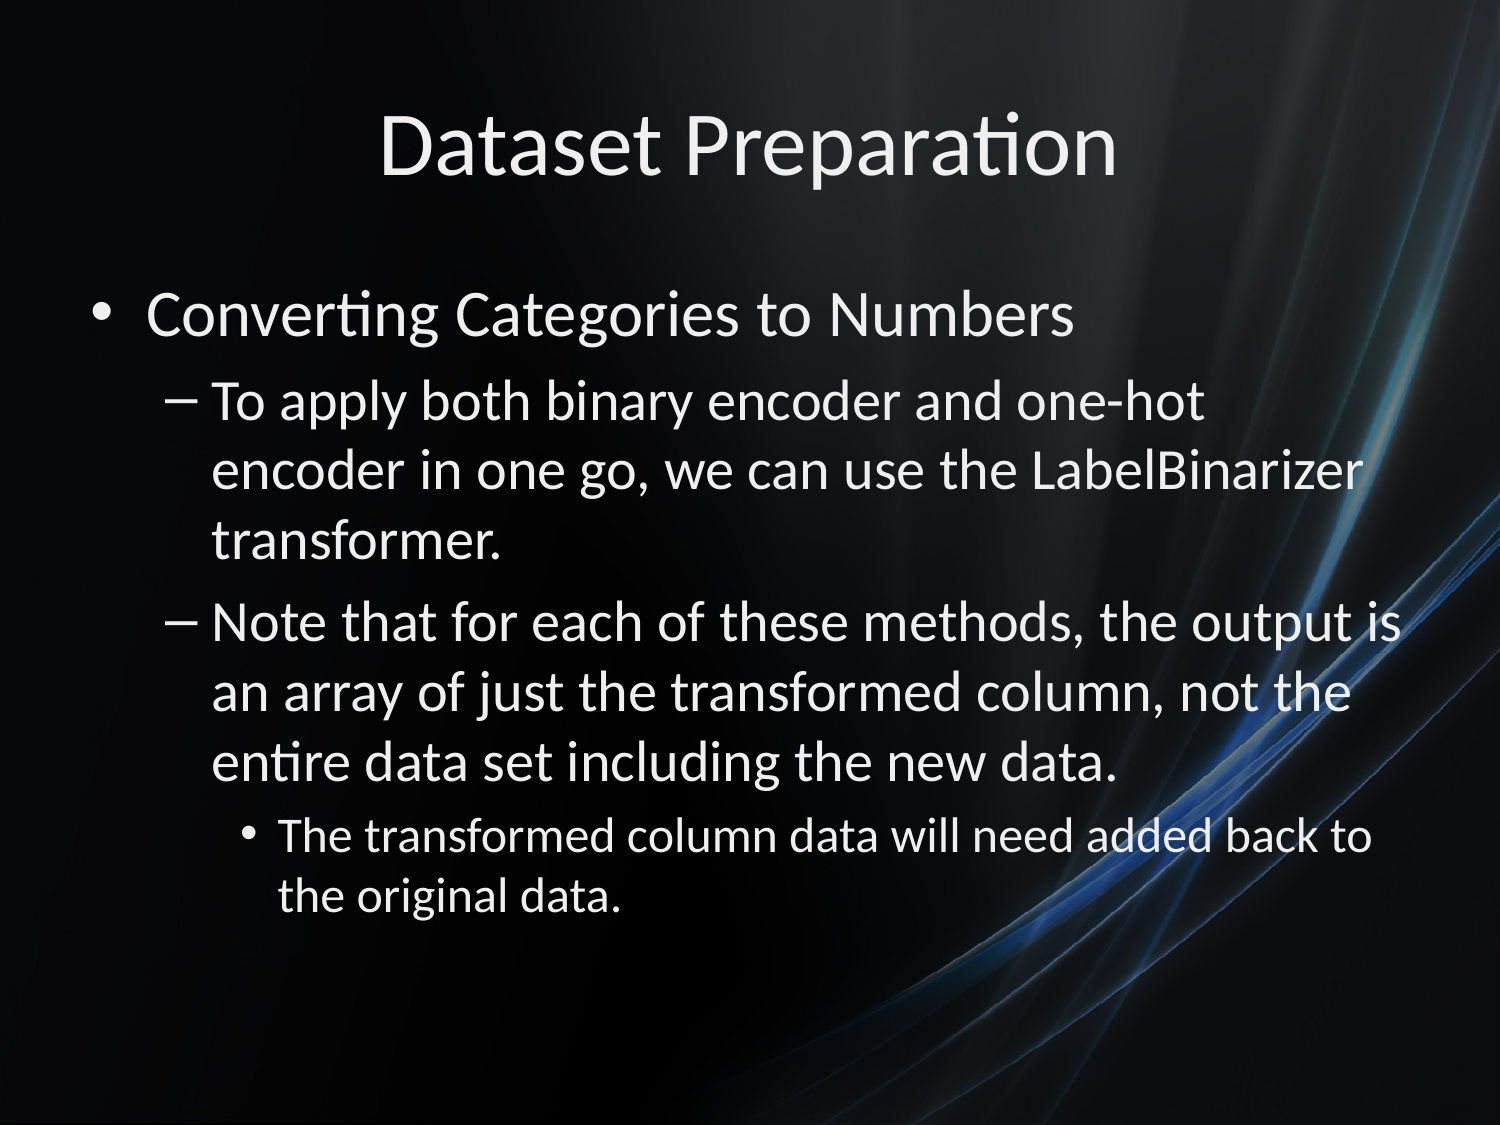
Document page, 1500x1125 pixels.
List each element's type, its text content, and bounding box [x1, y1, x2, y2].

list Converting Categories to Numbers To apply both binary encoder and one-hot encoder in one go, we can use the LabelBinarizer transformer. Note that for each of these methods, the output is an array of just the transformed column, not the entire data set including the new data. The transformed column data will need added back to the original data. [75, 262, 1425, 1005]
picture [0, 0, 1500, 1125]
title Dataset Preparation [75, 45, 1425, 233]
